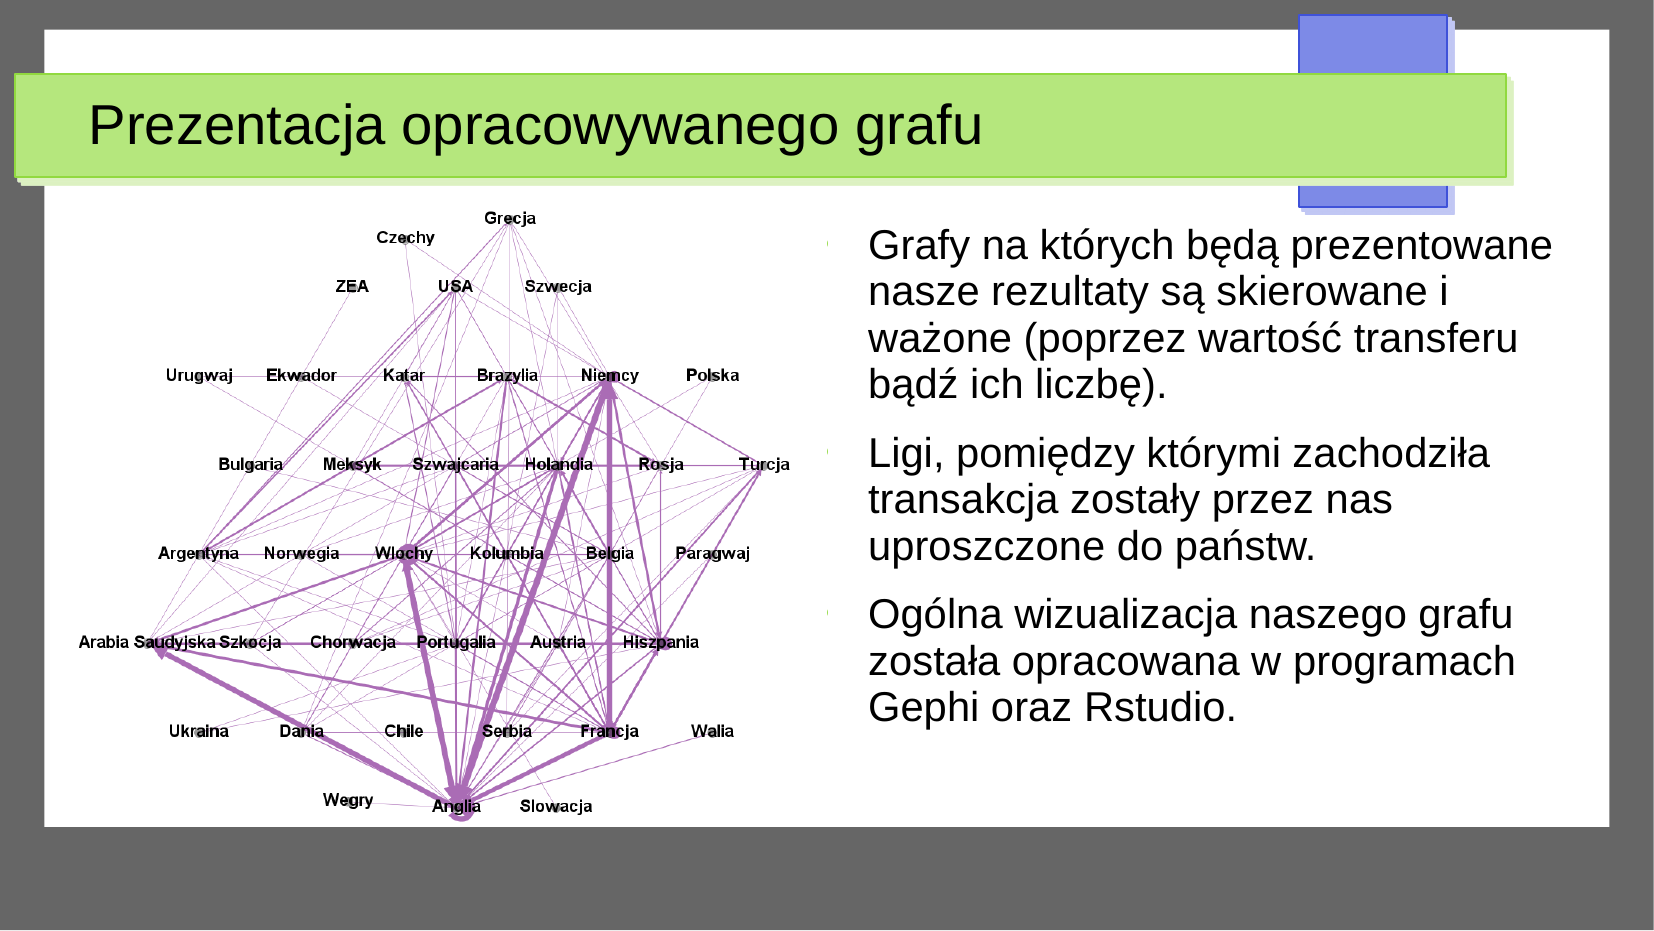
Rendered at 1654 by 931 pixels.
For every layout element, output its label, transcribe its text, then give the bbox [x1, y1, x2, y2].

list Grafy na których będą prezentowane nasze rezultaty są skierowane i ważone (poprzez wartość transferu bądź ich liczbę). Ligi, pomiędzy którymi zachodziła transakcja zostały przez nas uproszczone do państw. Ogólna wizualizacja naszego grafu została opracowana w programach Gephi oraz Rstudio. [827, 221, 1565, 813]
title Prezentacja opracowywanego grafu [88, 73, 1506, 178]
picture [45, 198, 827, 827]
